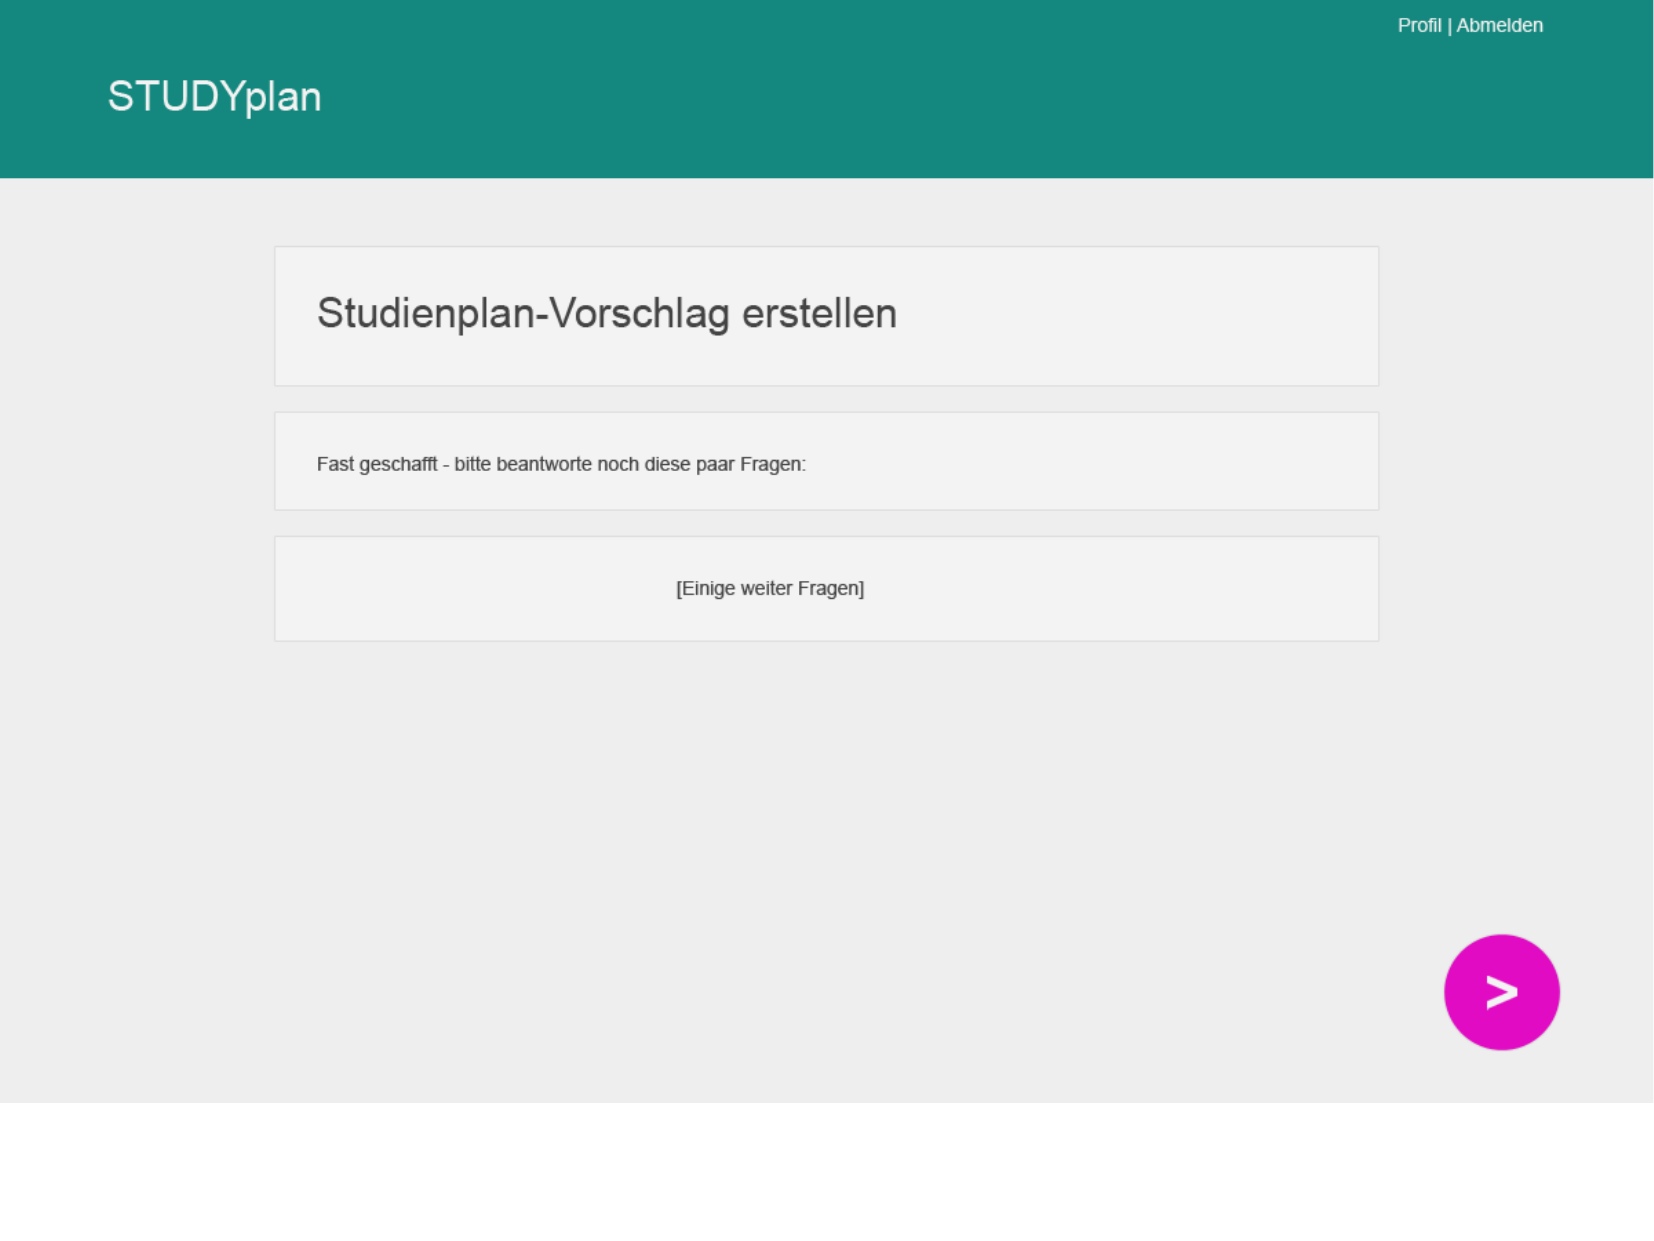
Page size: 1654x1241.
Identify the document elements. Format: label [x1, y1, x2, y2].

picture [0, 0, 1654, 1103]
